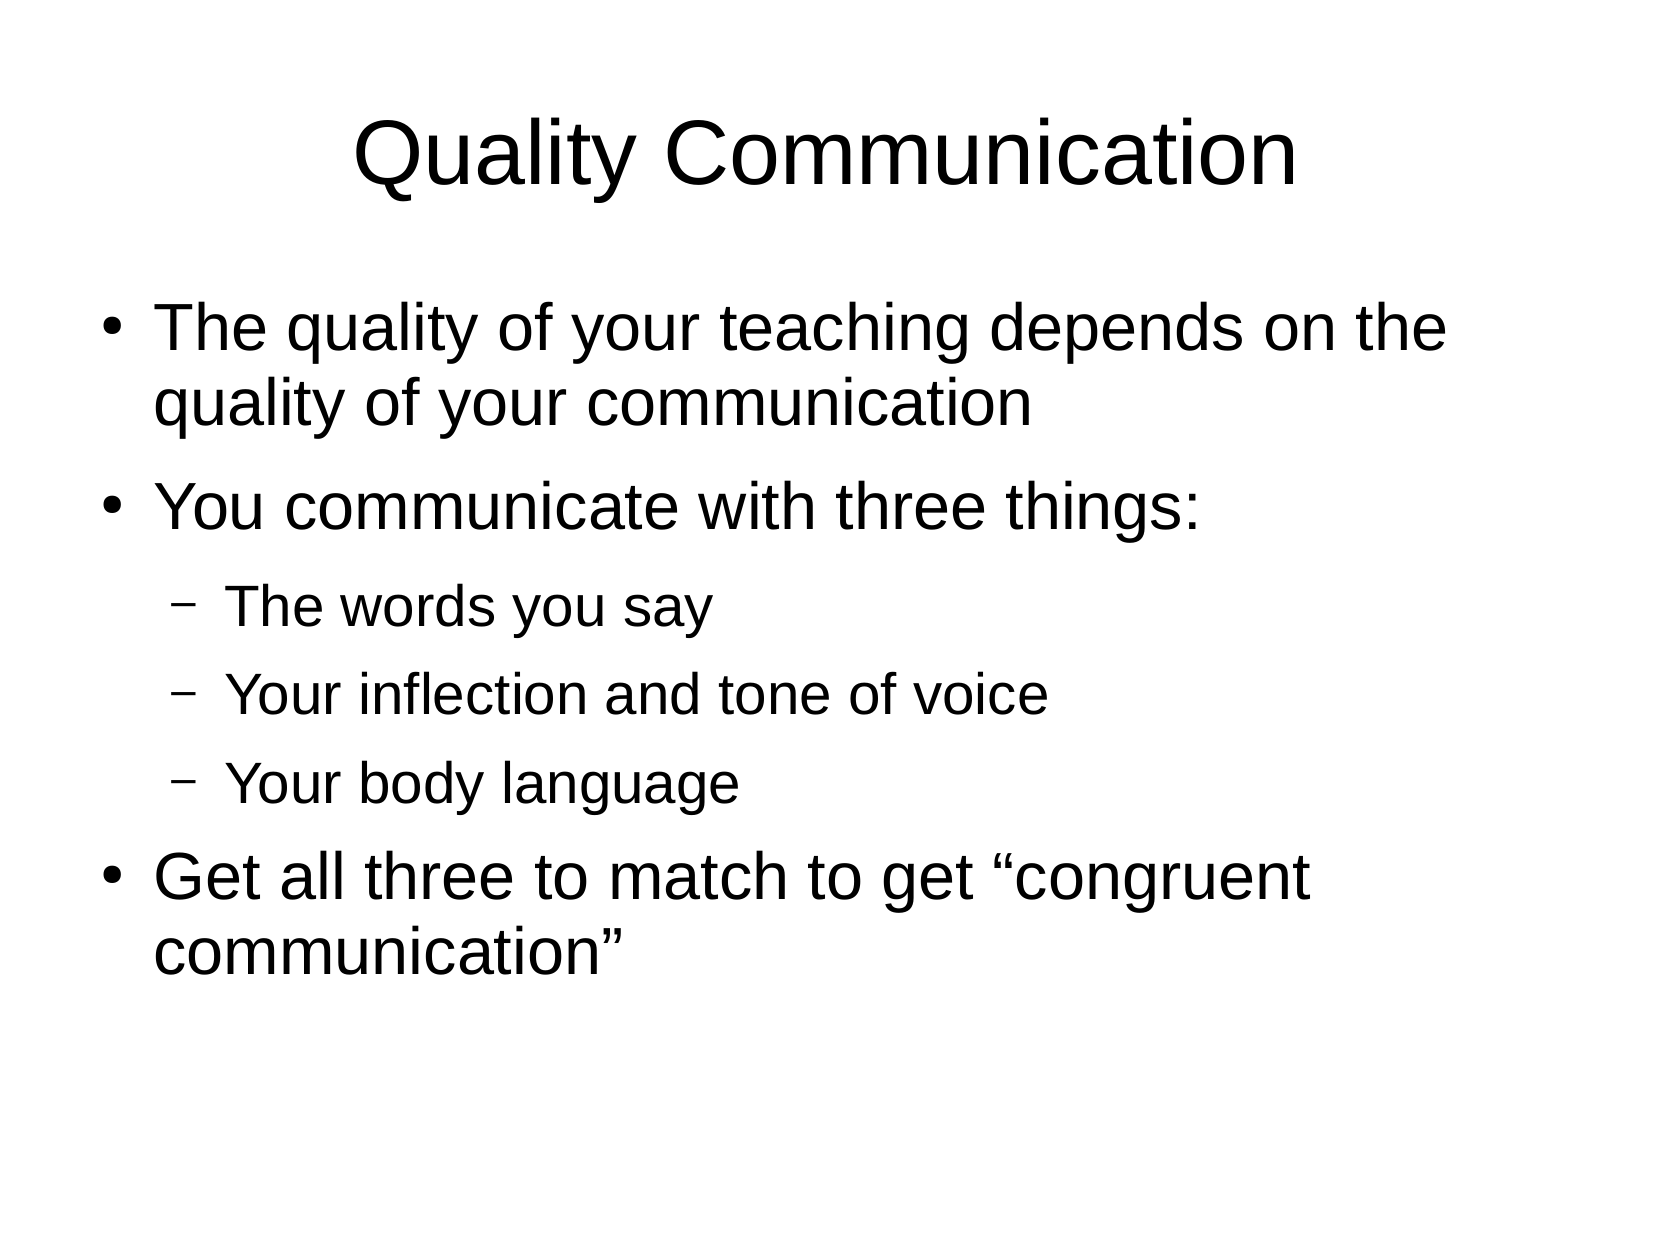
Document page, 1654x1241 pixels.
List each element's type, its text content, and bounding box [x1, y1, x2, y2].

list The quality of your teaching depends on the quality of your communication You communicate with three things: The words you say Your inflection and tone of voice Your body language Get all three to match to get “congruent communication” [82, 290, 1571, 1109]
title Quality Communication [82, 49, 1571, 257]
